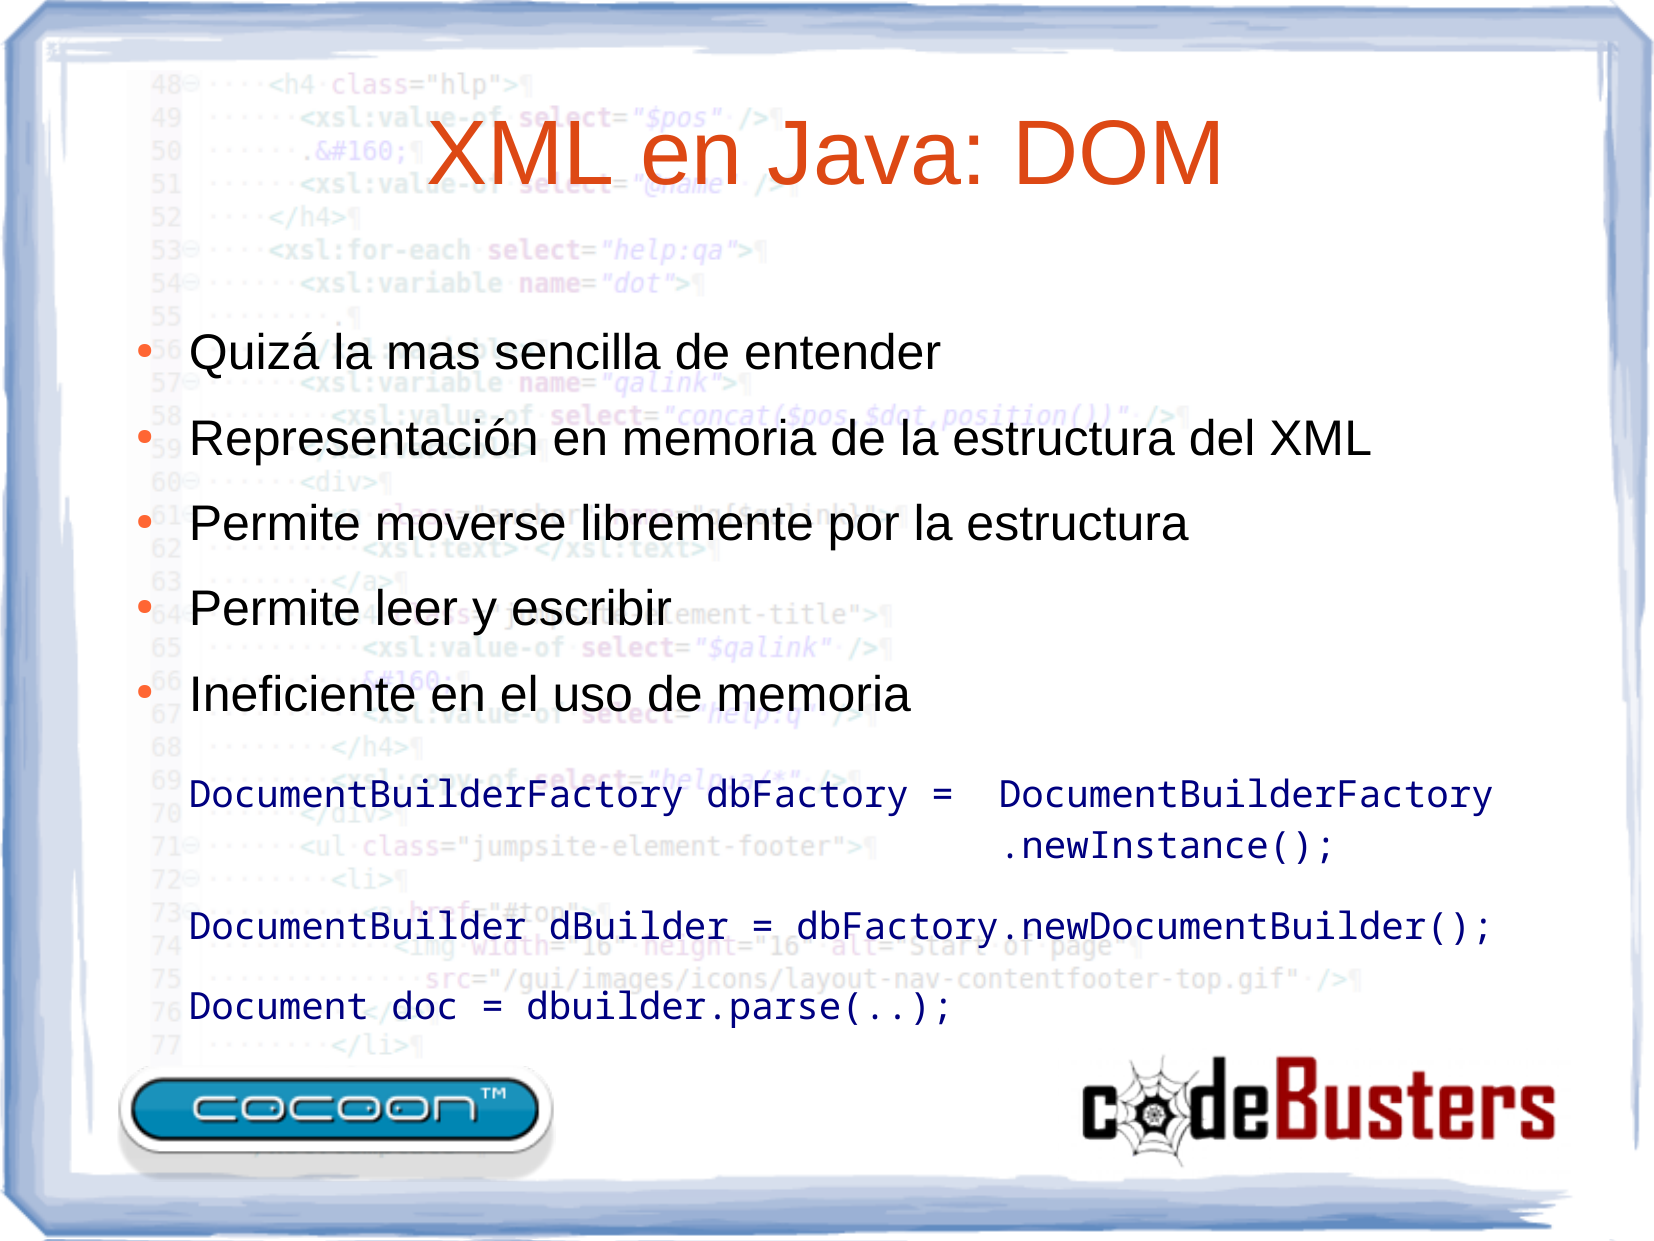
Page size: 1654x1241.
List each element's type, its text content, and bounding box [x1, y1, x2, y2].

list DocumentBuilderFactory dbFactory = DocumentBuilderFactory .newInstance(); DocumentBuilder dBuilder = dbFactory.newDocumentBuilder(); Document doc = dbuilder.parse(..); [118, 767, 1571, 1044]
title XML en Java: DOM [82, 49, 1571, 257]
picture [0, 0, 1654, 1241]
list Quizá la mas sencilla de entender Representación en memoria de la estructura del XML Permite moverse libremente por la estructura Permite leer y escribir Ineficiente en el uso de memoria [118, 324, 1571, 722]
